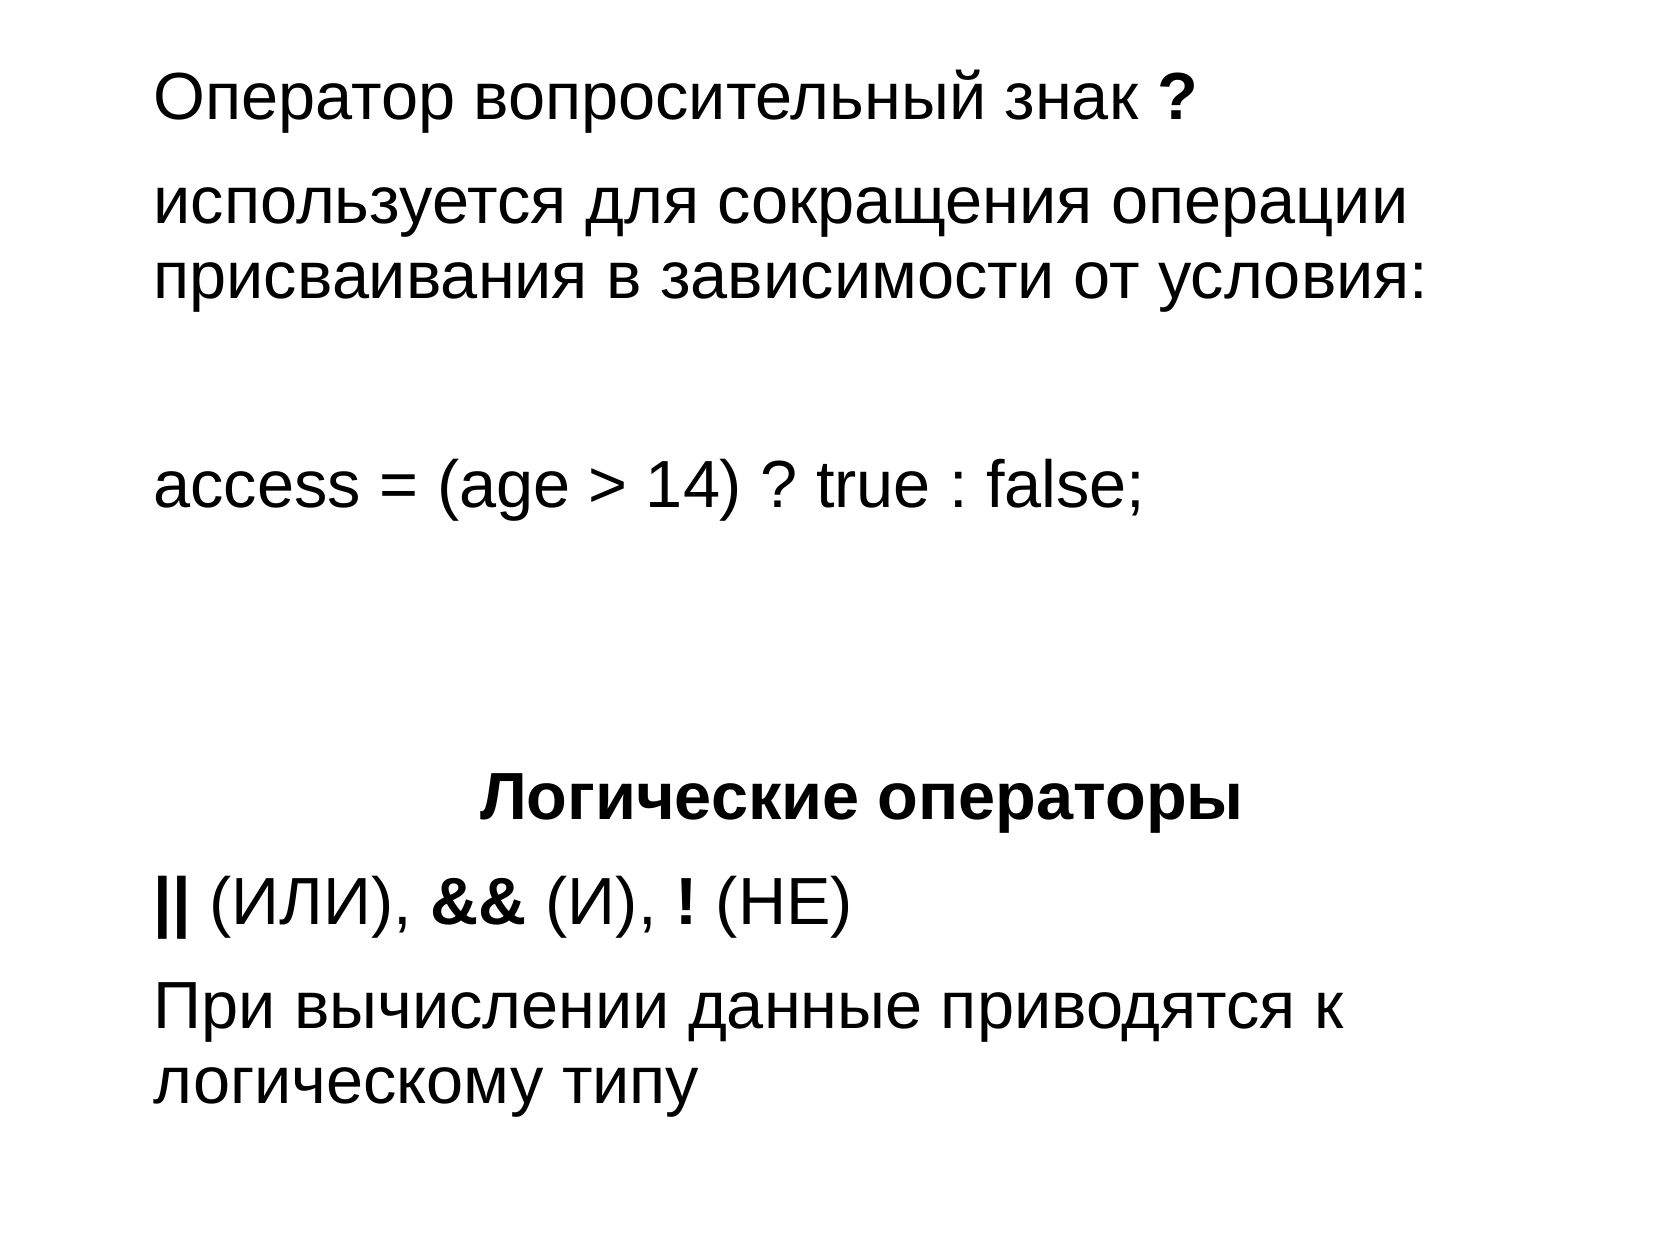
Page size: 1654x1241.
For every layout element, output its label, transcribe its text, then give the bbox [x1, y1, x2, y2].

list Оператор вопросительный знак ? используется для сокращения операции присваивания в зависимости от условия: access = (age > 14) ? true : false; Логические операторы || (ИЛИ), && (И), ! (НЕ) При вычислении данные приводятся к логическому типу [82, 59, 1571, 1152]
